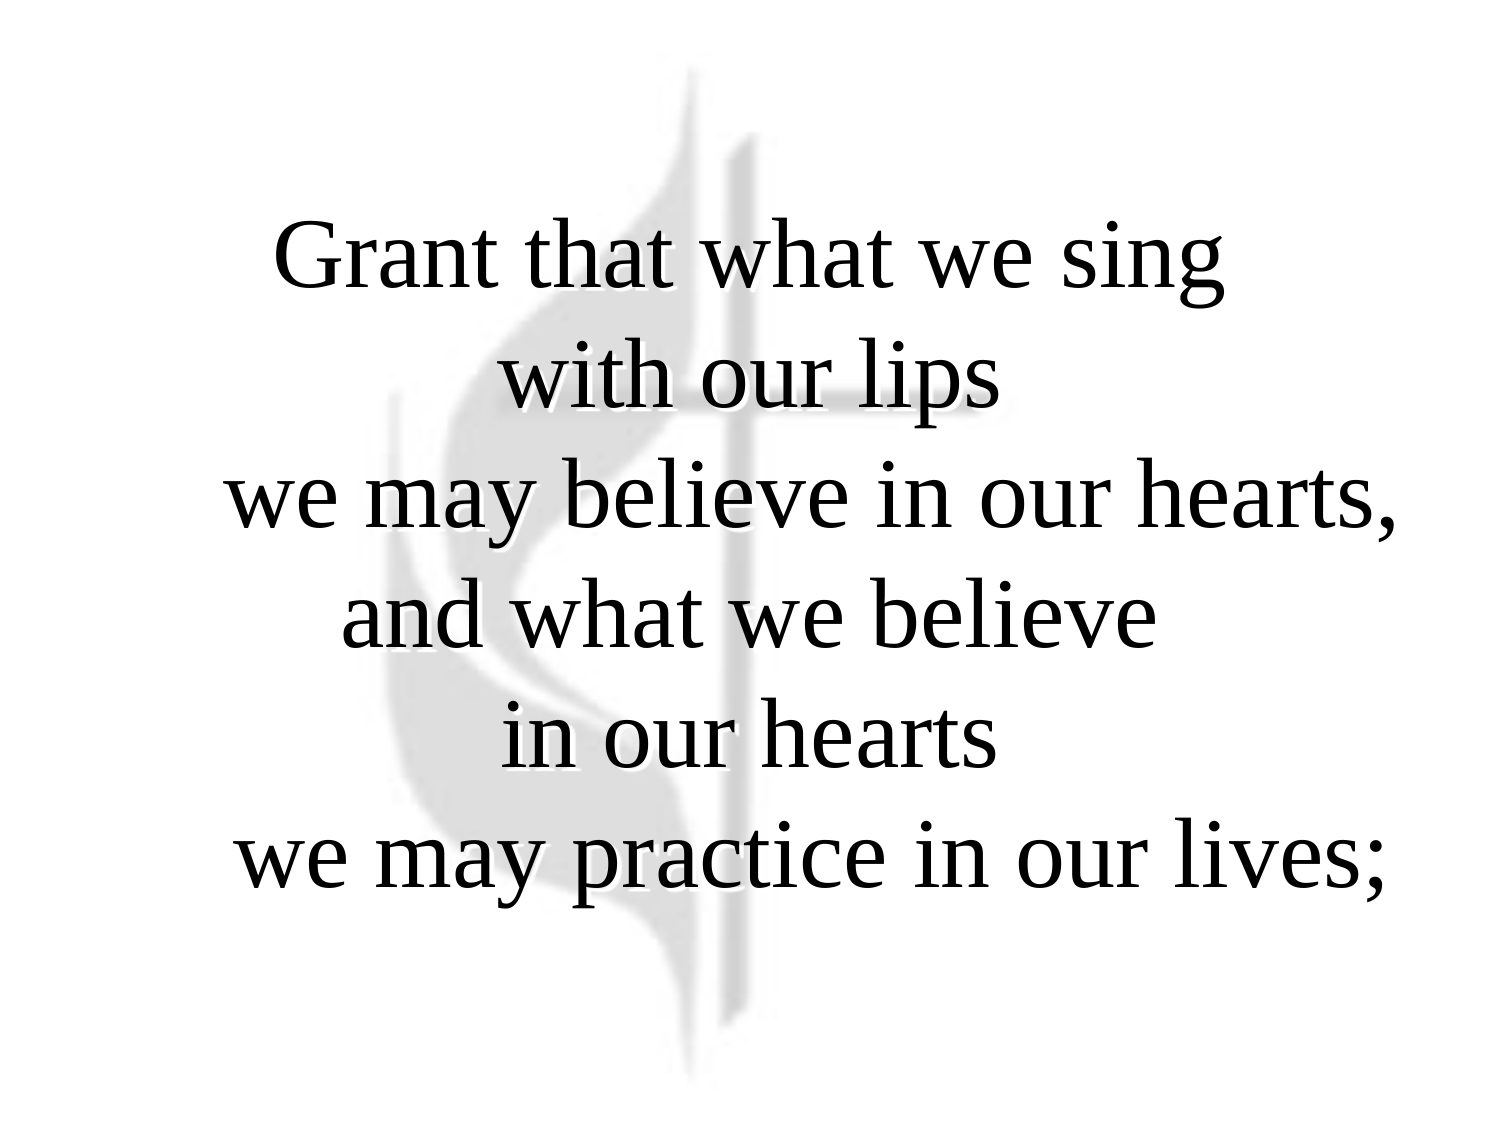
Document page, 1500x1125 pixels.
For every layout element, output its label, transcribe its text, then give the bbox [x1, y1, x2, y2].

text_box Grant that what we sing with our lips we may believe in our hearts, and what we believe in our hearts we may practice in our lives; [0, 179, 1500, 916]
